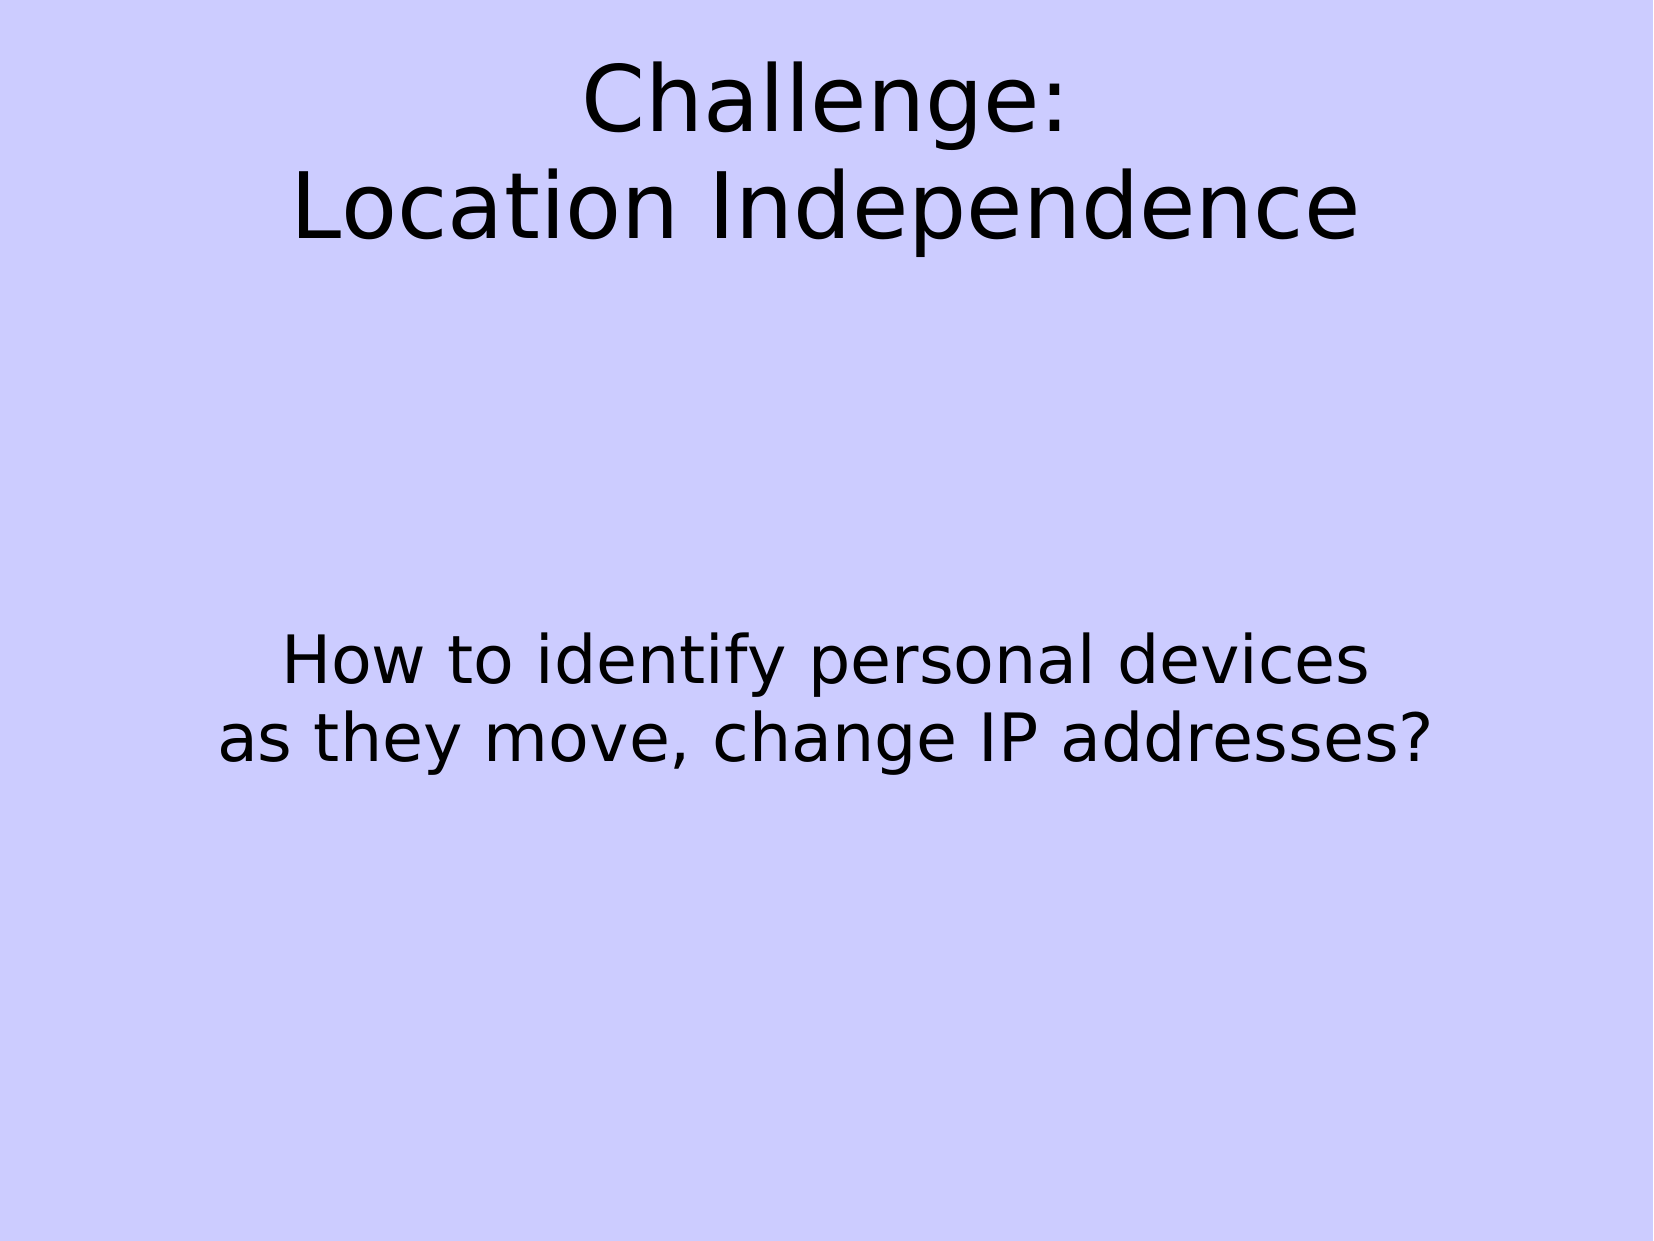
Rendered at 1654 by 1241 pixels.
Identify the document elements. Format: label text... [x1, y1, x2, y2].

title Challenge: Location Independence [82, 46, 1571, 260]
subtitle How to identify personal devices as they move, change IP addresses? [82, 297, 1571, 1102]
